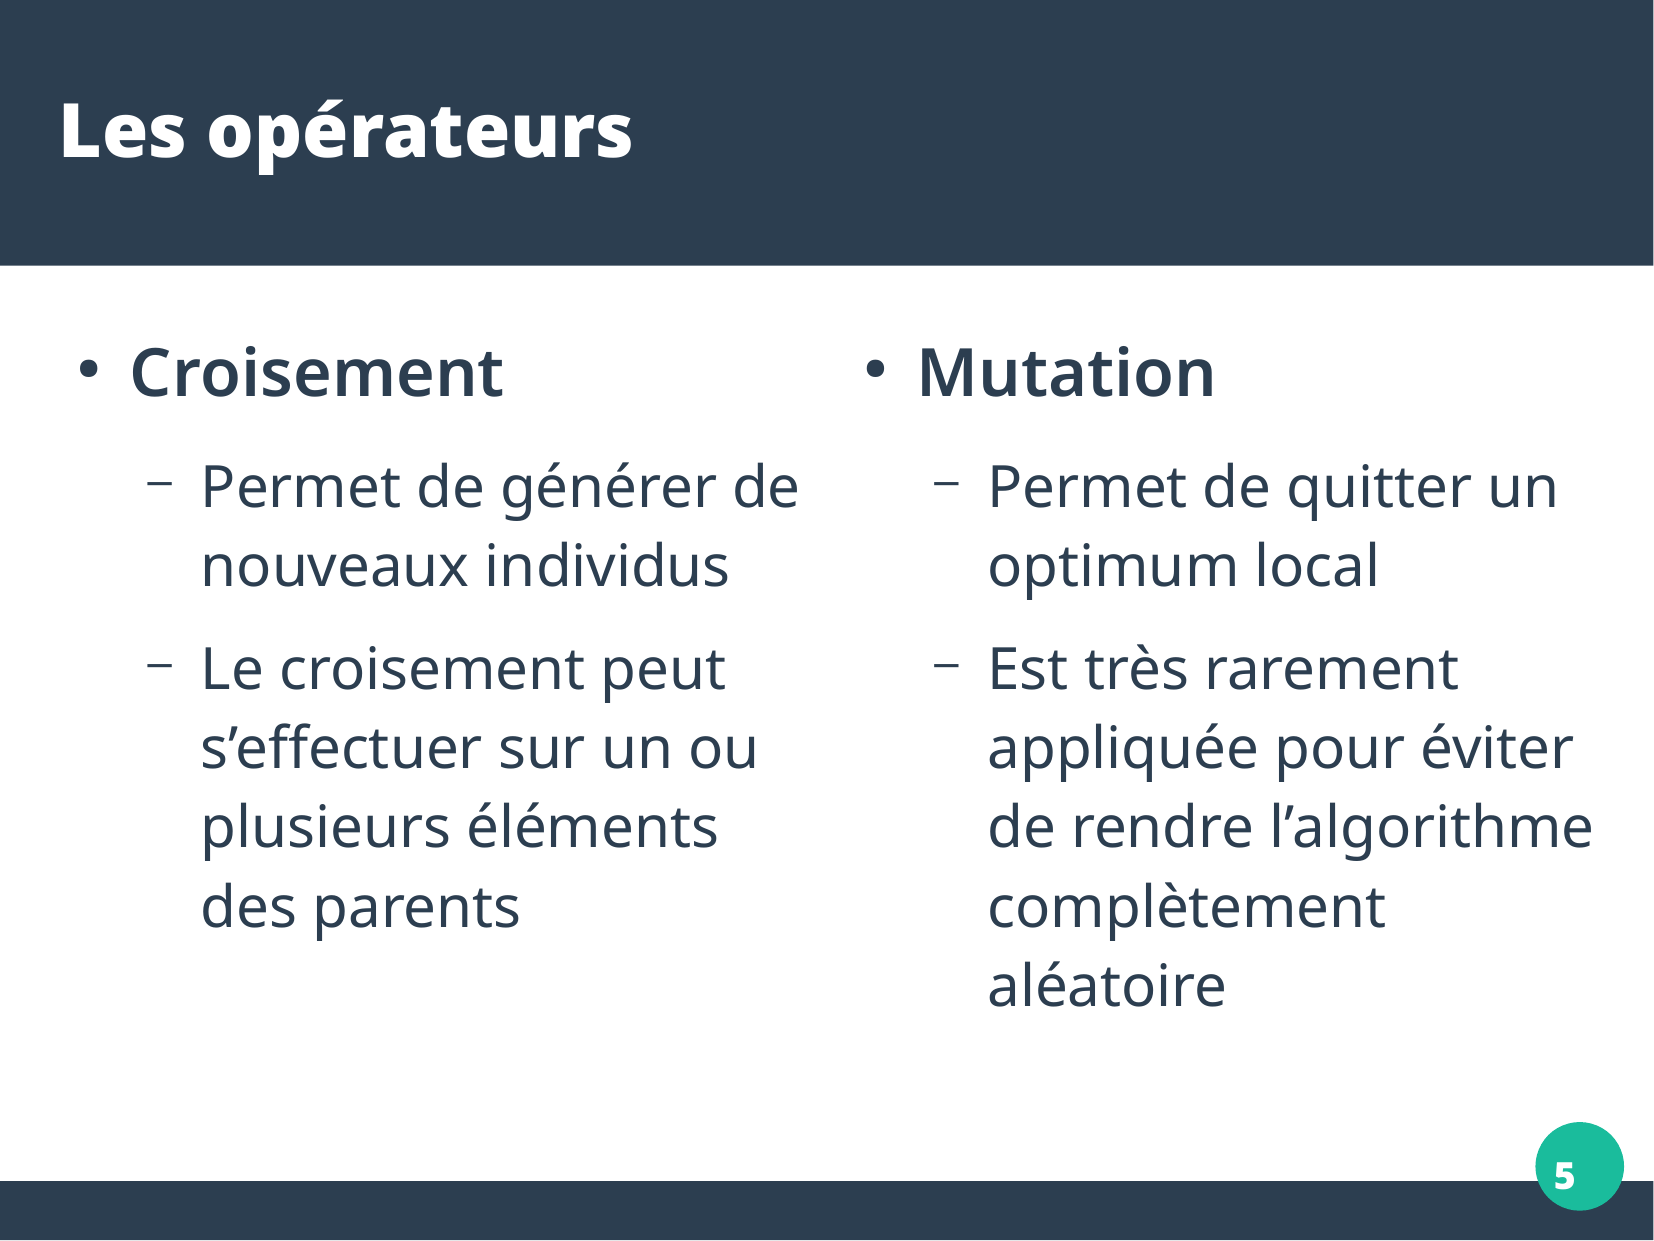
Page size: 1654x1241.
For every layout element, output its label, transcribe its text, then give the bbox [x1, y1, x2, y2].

list Croisement Permet de générer de nouveaux individus Le croisement peut s’effectuer sur un ou plusieurs éléments des parents [59, 324, 809, 1152]
title Les opérateurs [59, 49, 1595, 207]
list Mutation Permet de quitter un optimum local Est très rarement appliquée pour éviter de rendre l’algorithme complètement aléatoire [845, 324, 1596, 1152]
